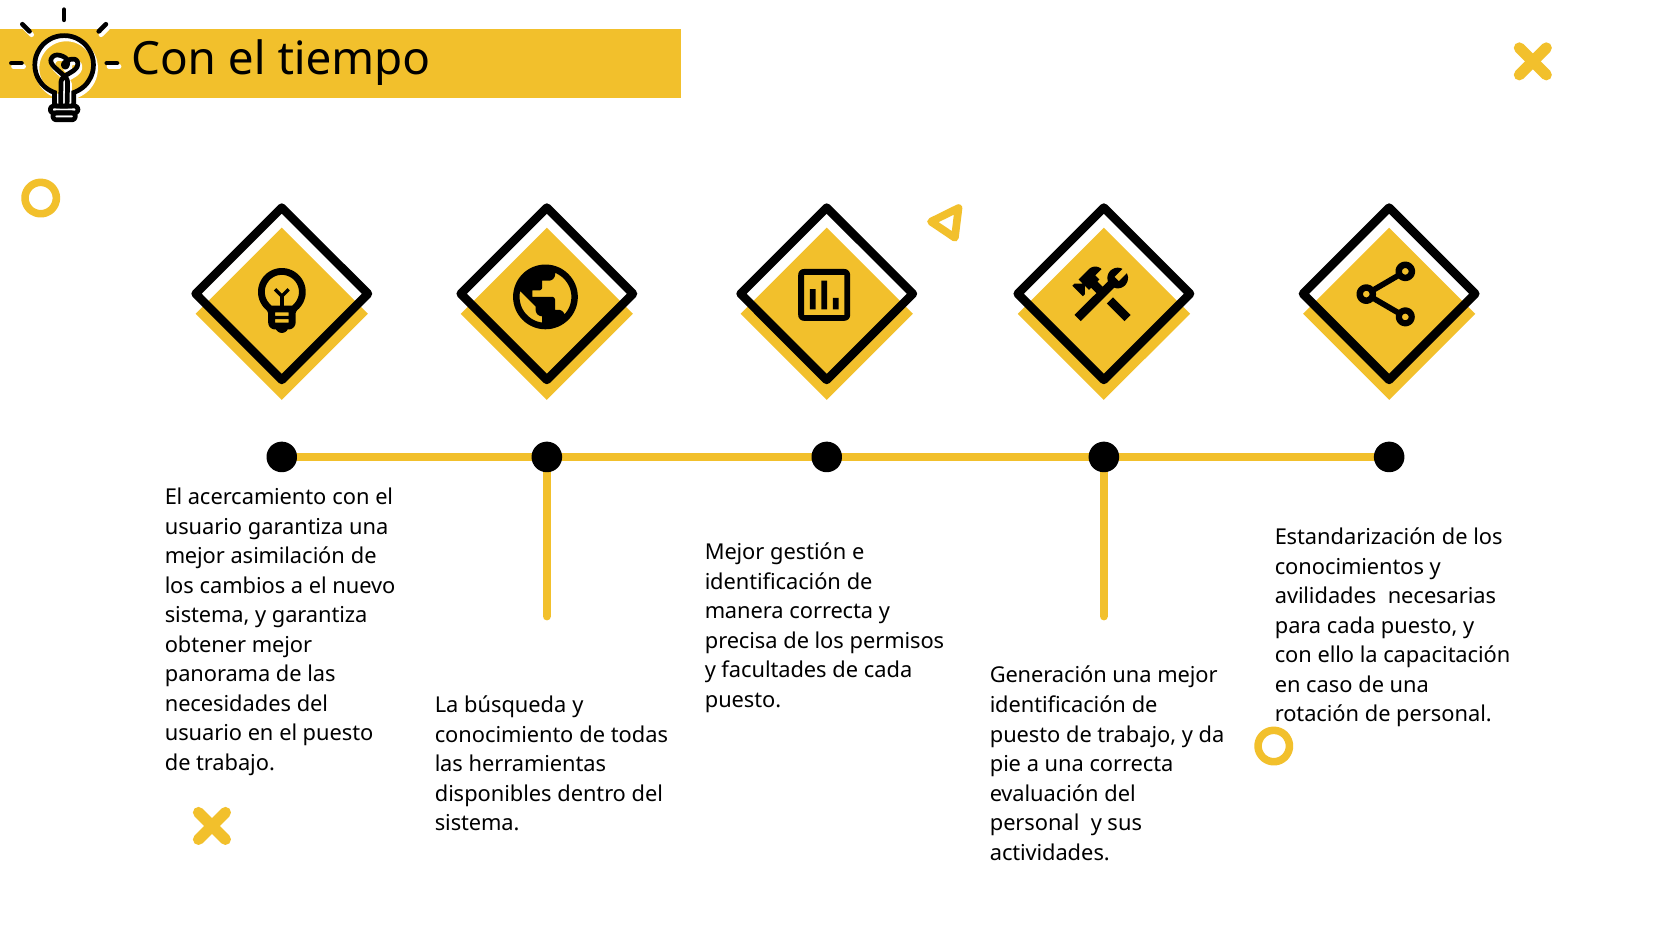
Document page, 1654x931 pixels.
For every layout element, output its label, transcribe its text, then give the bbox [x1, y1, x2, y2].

text_box [1373, 441, 1405, 473]
text_box El acercamiento con el usuario garantiza una mejor asimilación de los cambios a el nuevo sistema, y garantiza obtener mejor panorama de las necesidades del usuario en el puesto de trabajo. [164, 481, 405, 777]
text_box [1316, 227, 1462, 372]
text_box Generación una mejor identificación de puesto de trabajo, y da pie a una correcta evaluación del personal y sus actividades. [989, 615, 1230, 911]
title Con el tiempo [131, 16, 577, 97]
text_box [811, 441, 842, 473]
text_box [531, 441, 563, 473]
text_box [209, 227, 355, 373]
text_box Mejor gestión e identificación de manera correcta y precisa de los permisos y facultades de cada puesto. [704, 477, 945, 773]
text_box [474, 227, 620, 372]
text_box [740, 307, 913, 400]
text_box [195, 307, 368, 400]
text_box [754, 227, 900, 373]
text_box La búsqueda y conocimiento de todas las herramientas disponibles dentro del sistema. [434, 615, 675, 911]
text_box [1017, 307, 1191, 400]
text_box [266, 441, 297, 473]
text_box [1088, 441, 1120, 473]
text_box [1031, 227, 1177, 372]
text_box [460, 307, 633, 400]
text_box Estandarización de los conocimientos y avilidades necesarias para cada puesto, y con ello la capacitación en caso de una rotación de personal. [1274, 477, 1515, 773]
text_box [1303, 307, 1476, 400]
